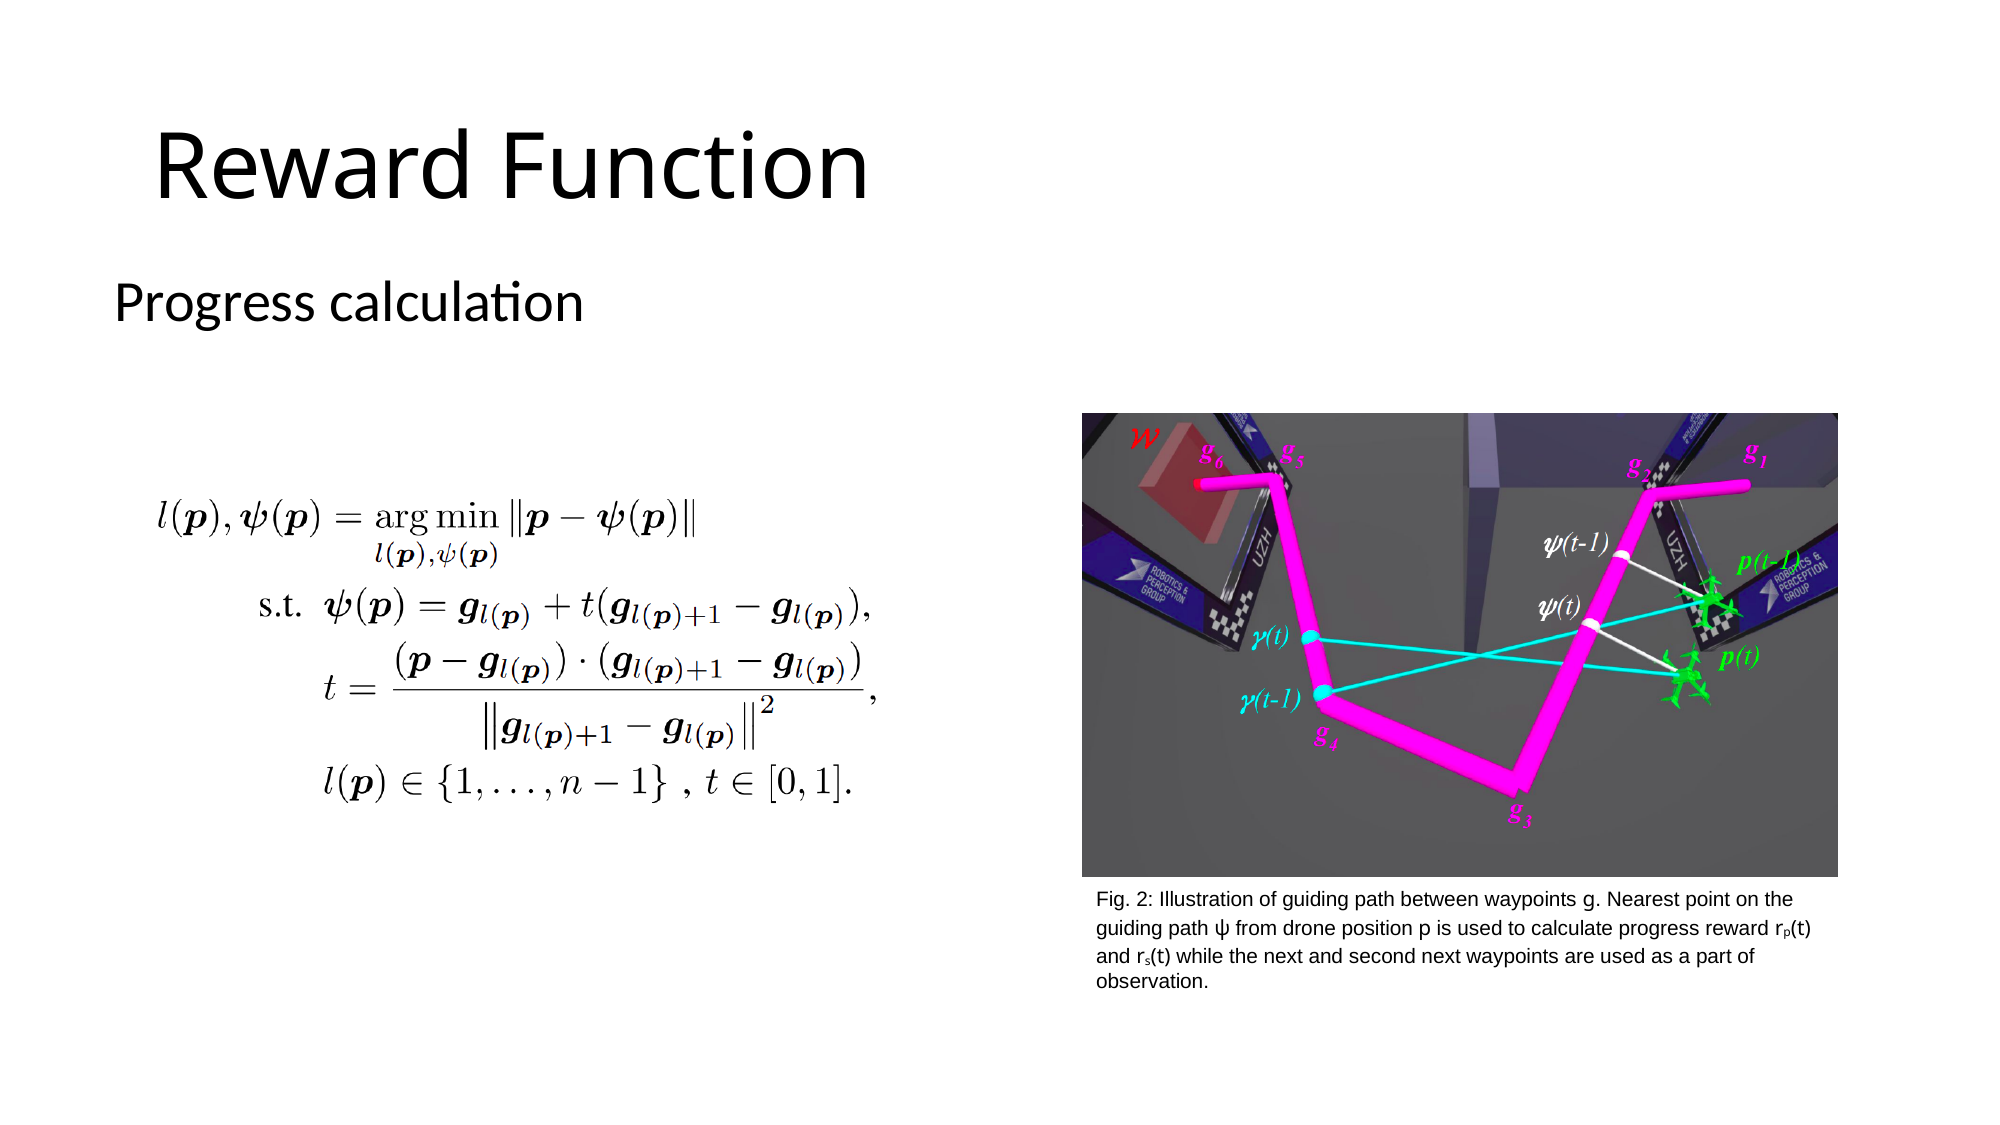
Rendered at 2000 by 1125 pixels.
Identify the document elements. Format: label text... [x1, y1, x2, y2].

picture [149, 481, 905, 826]
list Progress calculation [99, 263, 1900, 916]
text_box Fig. 2: Illustration of guiding path between waypoints g. Nearest point on the guiding path ψ from drone position p is used to calculate progress reward rp(t) and rs(t) while the next and second next waypoints are used as a part of observation. [1081, 877, 1838, 990]
title Reward Function [137, 59, 1862, 263]
picture [1082, 412, 1838, 877]
